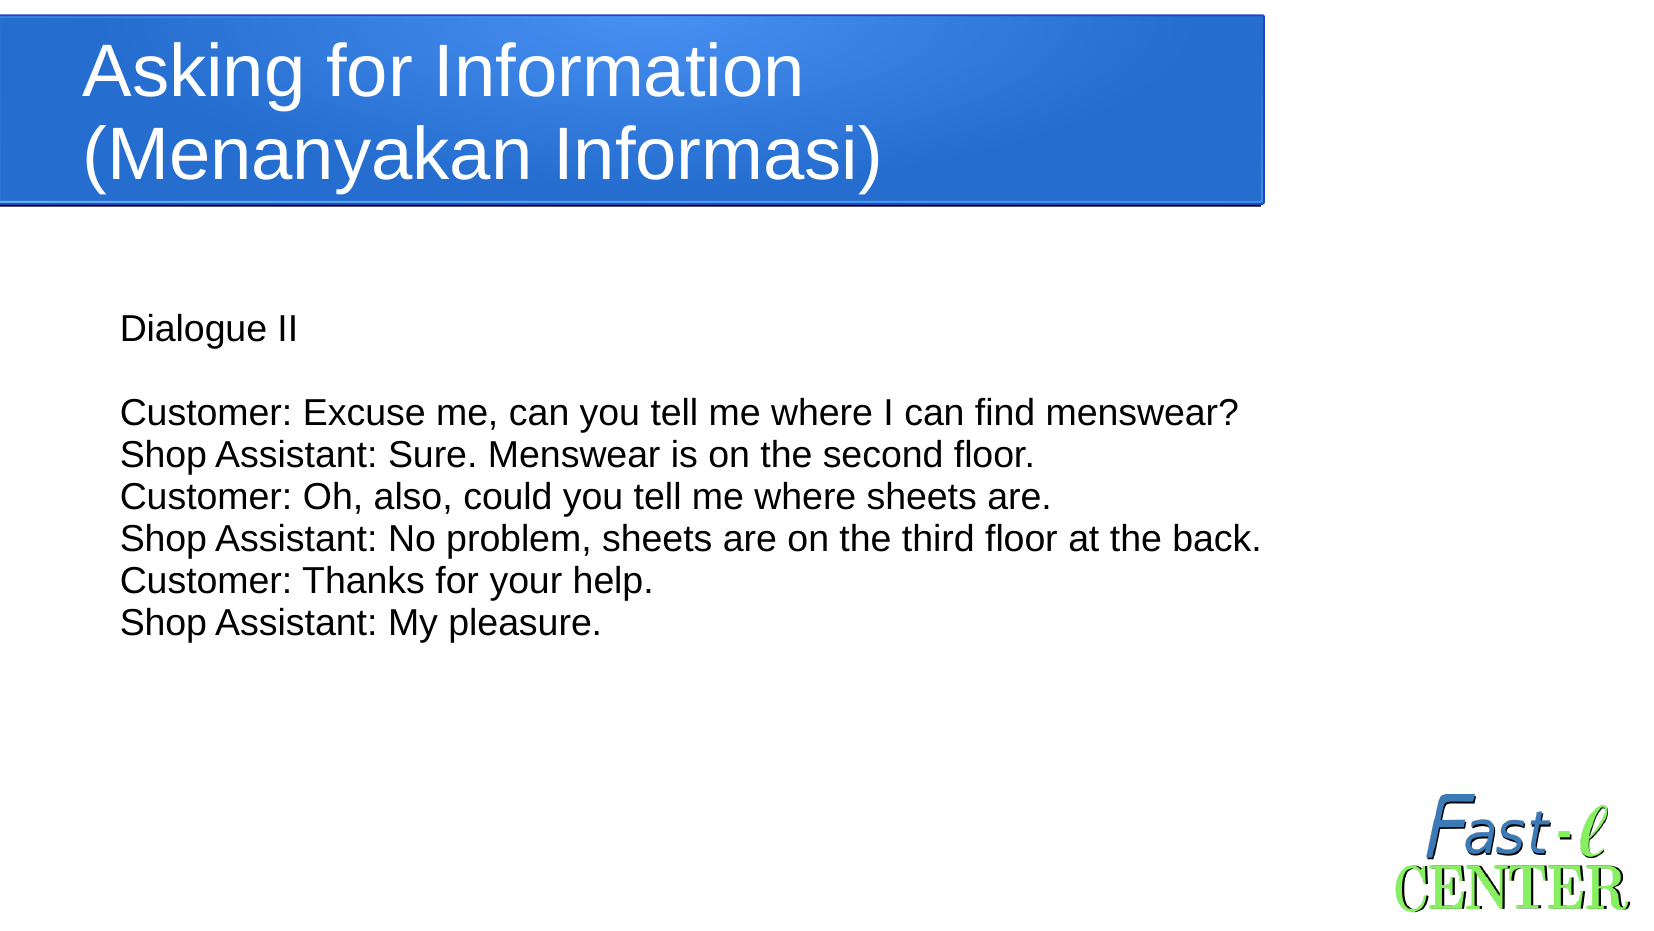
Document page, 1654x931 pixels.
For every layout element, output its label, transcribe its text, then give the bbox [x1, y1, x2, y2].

title Asking for Information (Menanyakan Informasi) [82, 29, 1235, 196]
text_box Dialogue II Customer: Excuse me, can you tell me where I can find menswear? Shop Assistant: Sure. Menswear is on the second floor. Customer: Oh, also, could you tell me where sheets are. Shop Assistant: No problem, sheets are on the third floor at the back. Customer: Thanks for your help. Shop Assistant: My pleasure. [105, 300, 959, 819]
picture [1395, 794, 1631, 916]
